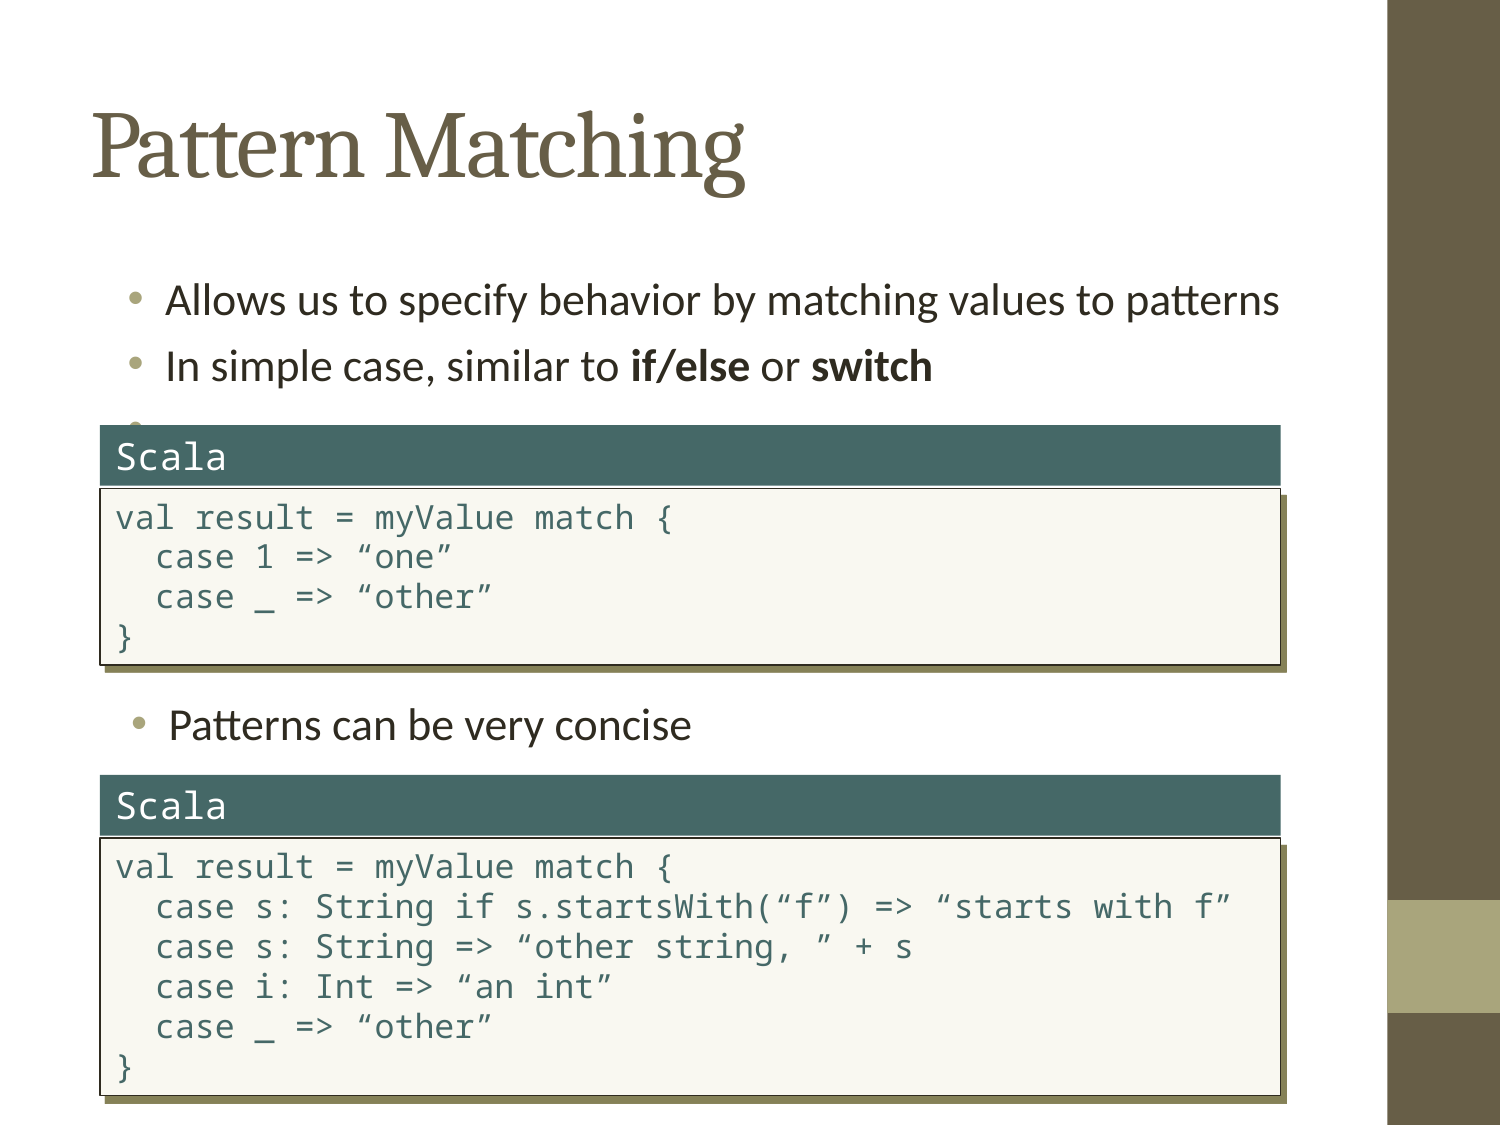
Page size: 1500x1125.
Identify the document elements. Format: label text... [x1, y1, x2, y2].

text_box val result = myValue match { case s: String if s.startsWith(“f”) => “starts with f” case s: String => “other string, ” + s case i: Int => “an int” case _ => “other” } [99, 838, 1281, 1096]
list Allows us to specify behavior by matching values to patterns In simple case, similar to if/else or switch [75, 262, 1326, 426]
title Pattern Matching [75, 45, 1326, 233]
text_box [75, 800, 1326, 1001]
text_box Scala [99, 774, 1281, 836]
text_box Patterns can be very concise [78, 687, 1329, 761]
text_box val result = myValue match { case 1 => “one” case _ => “other” } [99, 488, 1281, 665]
text_box Scala [99, 425, 1281, 486]
